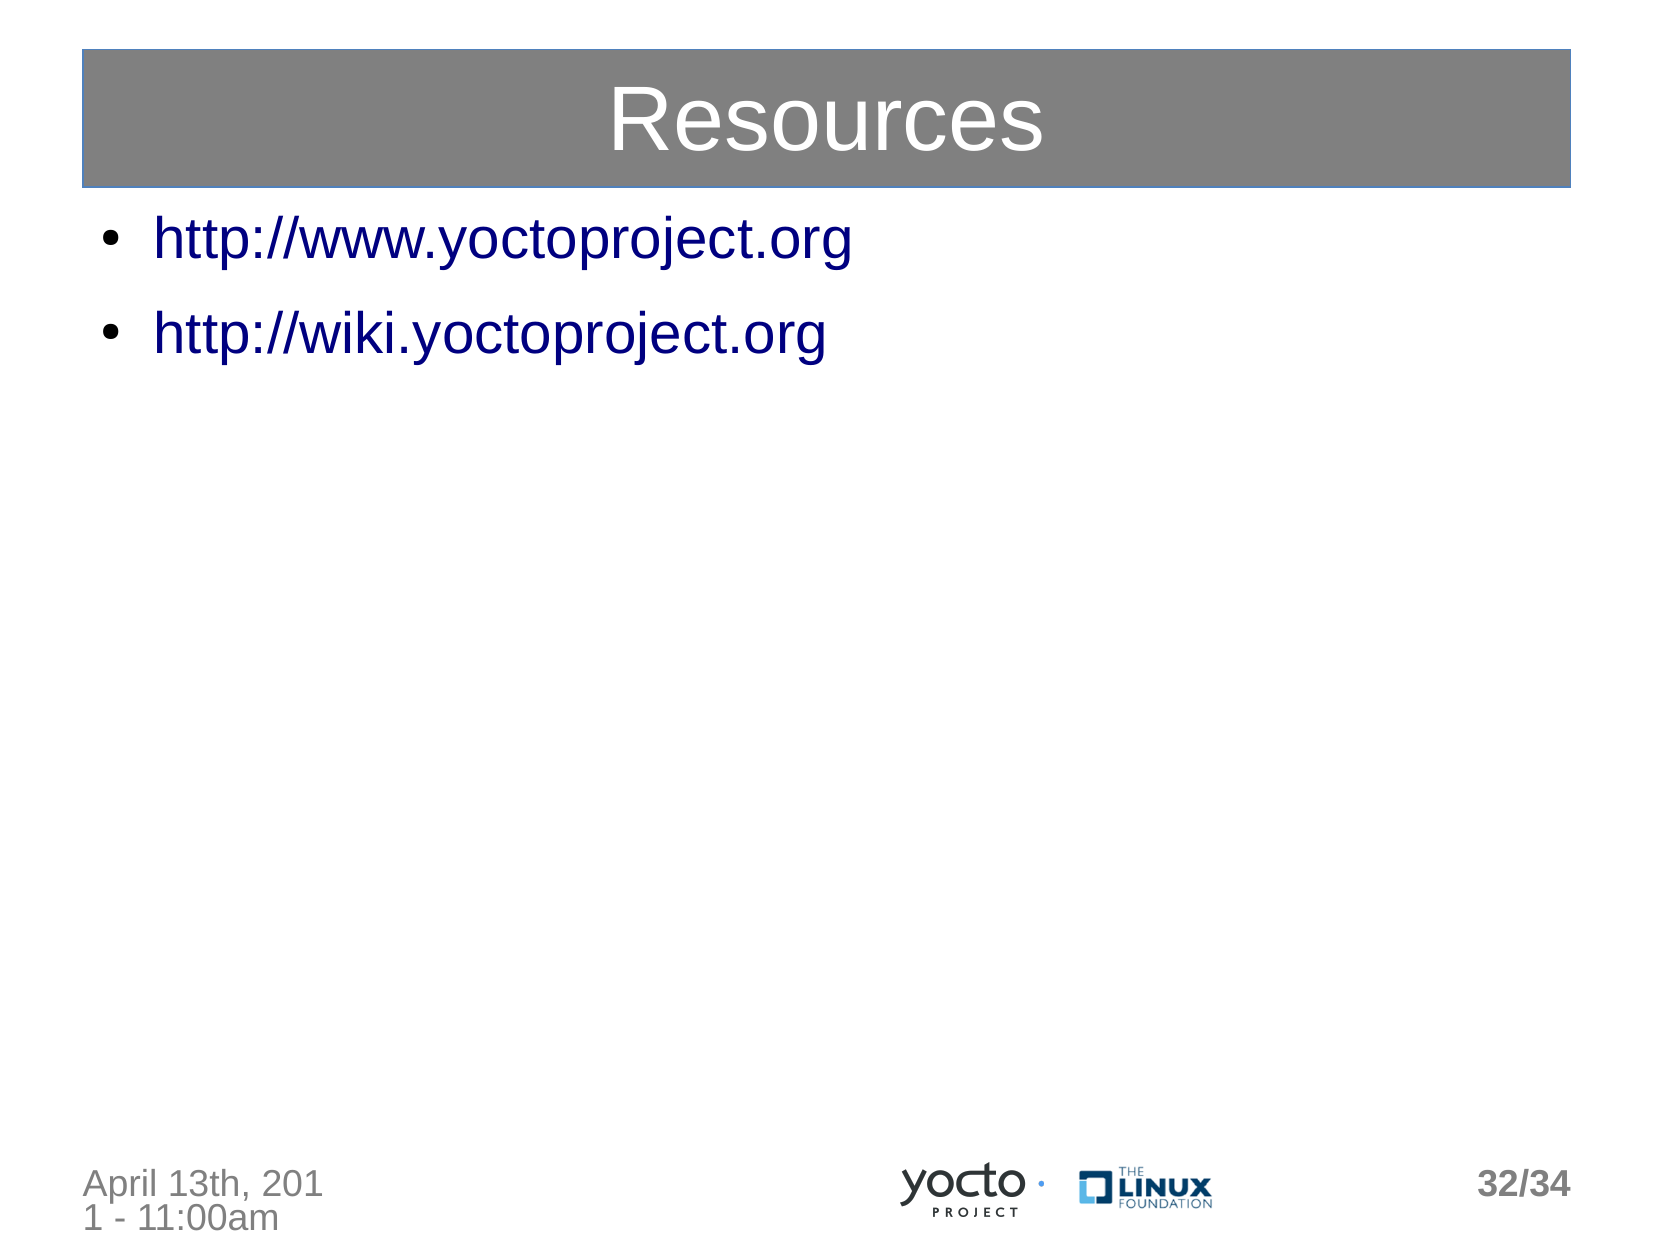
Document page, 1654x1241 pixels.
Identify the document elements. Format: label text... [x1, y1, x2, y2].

picture [1075, 1162, 1215, 1211]
title Resources [82, 49, 1571, 188]
picture [900, 1162, 1044, 1217]
list http://www.yoctoproject.org http://wiki.yoctoproject.org [82, 206, 1576, 1144]
